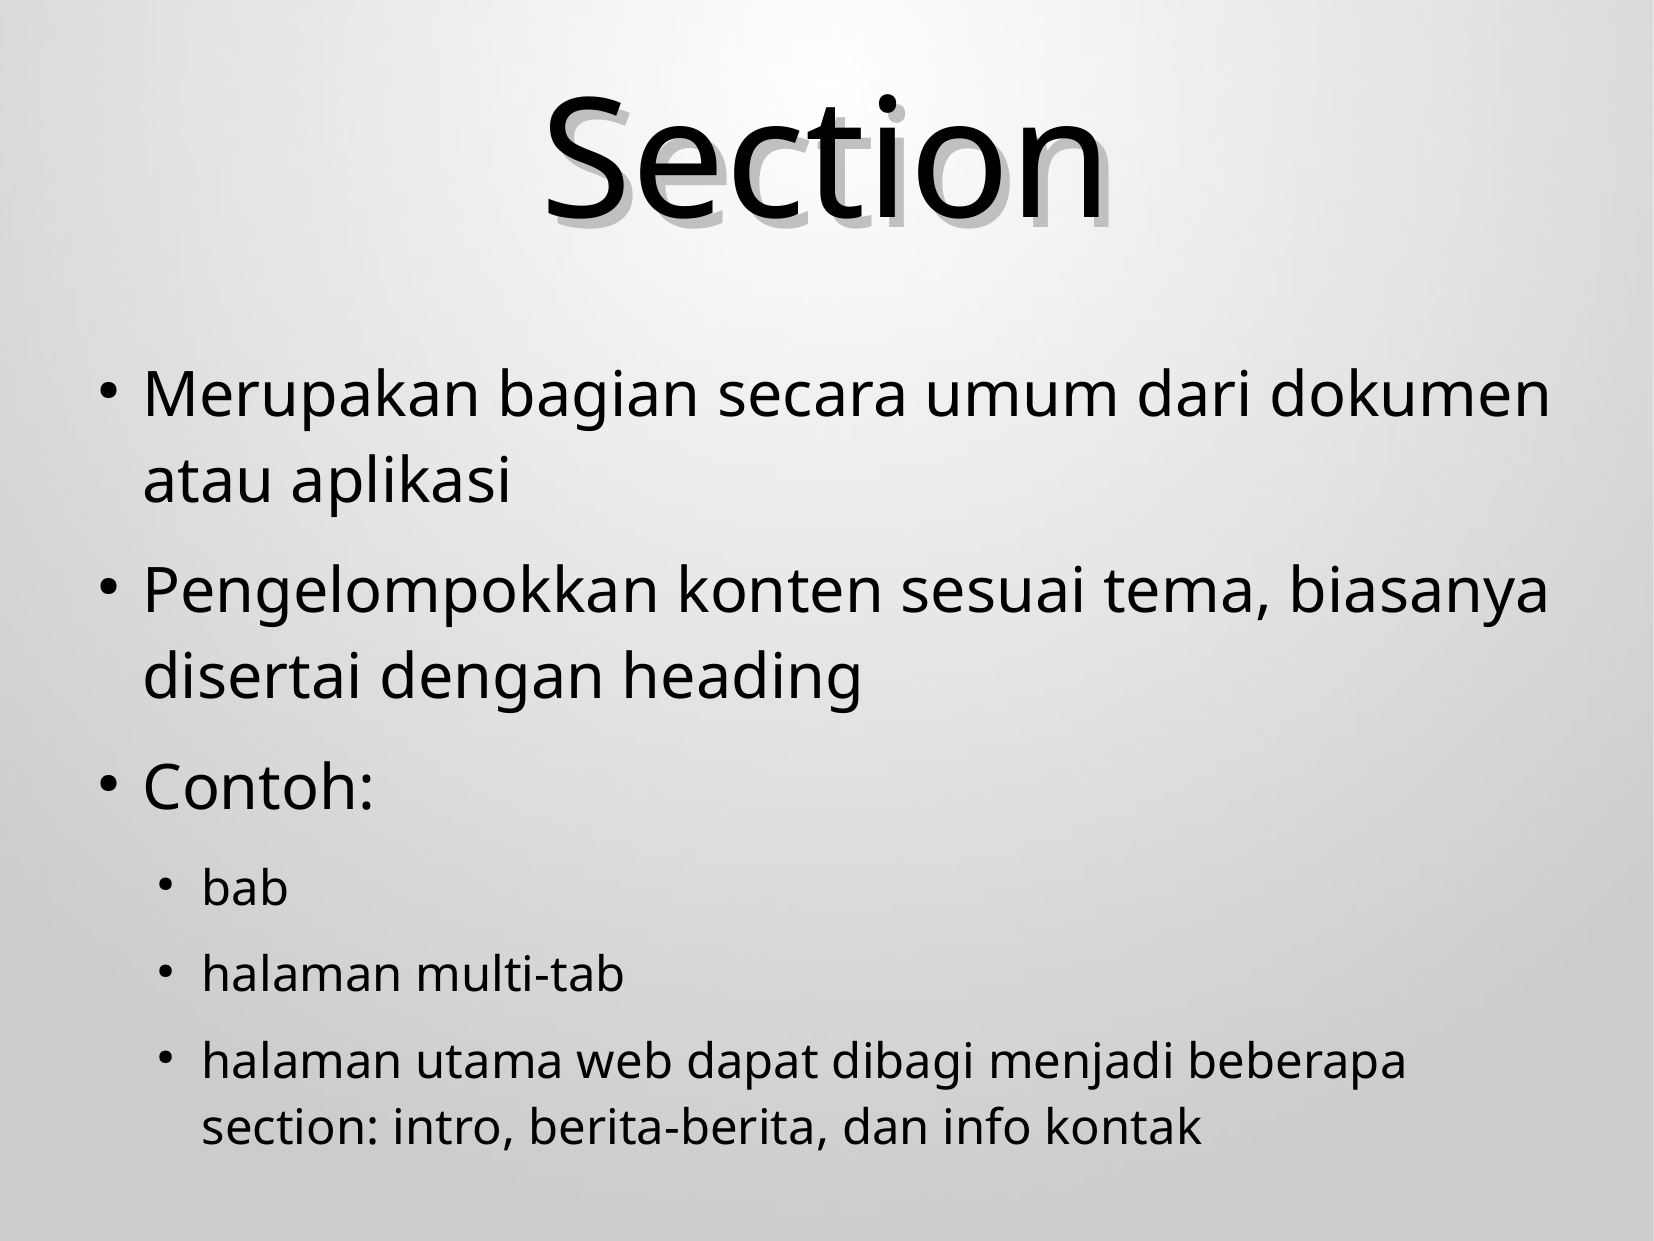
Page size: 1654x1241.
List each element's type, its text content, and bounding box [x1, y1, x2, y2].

list Merupakan bagian secara umum dari dokumen atau aplikasi Pengelompokkan konten sesuai tema, biasanya disertai dengan heading Contoh: bab halaman multi-tab halaman utama web dapat dibagi menjadi beberapa section: intro, berita-berita, dan info kontak [82, 349, 1571, 1168]
picture [0, 0, 1654, 1241]
title Section [82, 49, 1571, 257]
